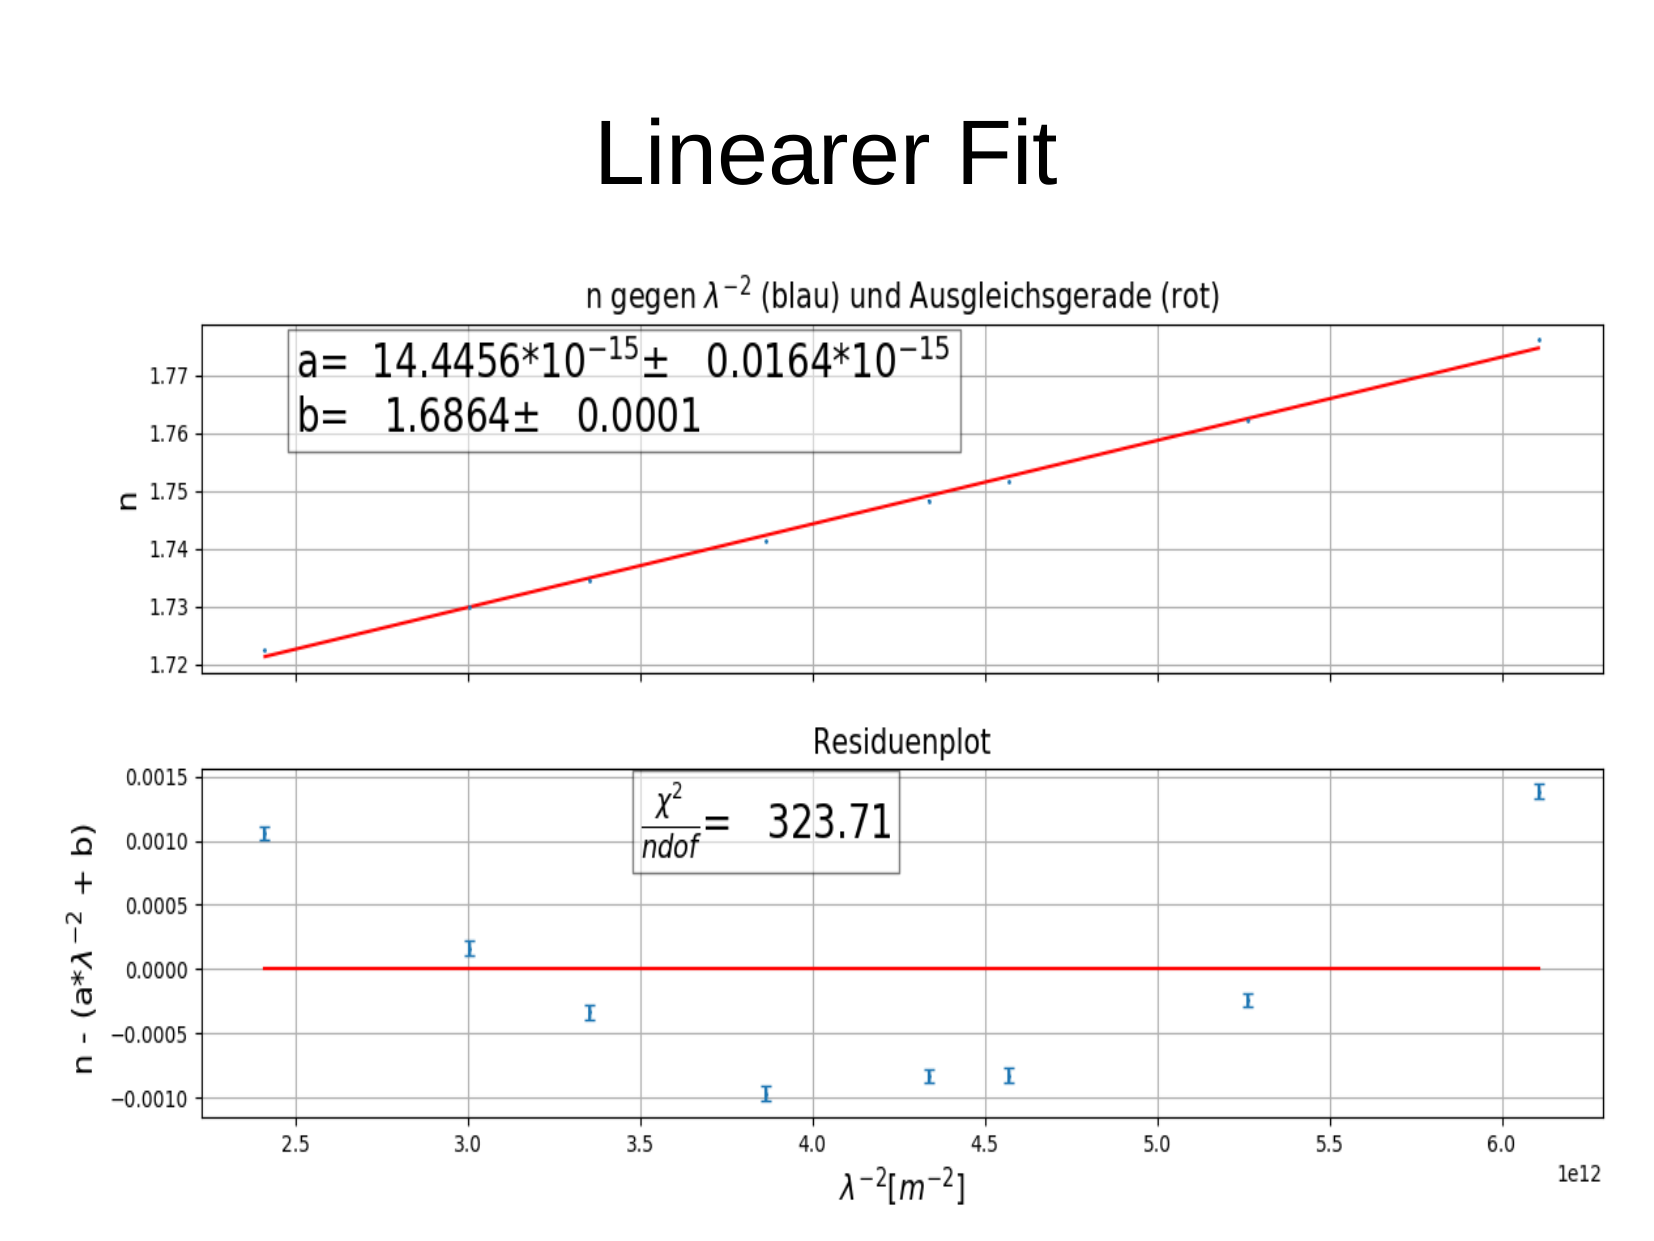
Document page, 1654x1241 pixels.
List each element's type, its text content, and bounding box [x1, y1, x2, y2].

picture [0, 224, 1654, 1241]
title Linearer Fit [82, 49, 1571, 224]
